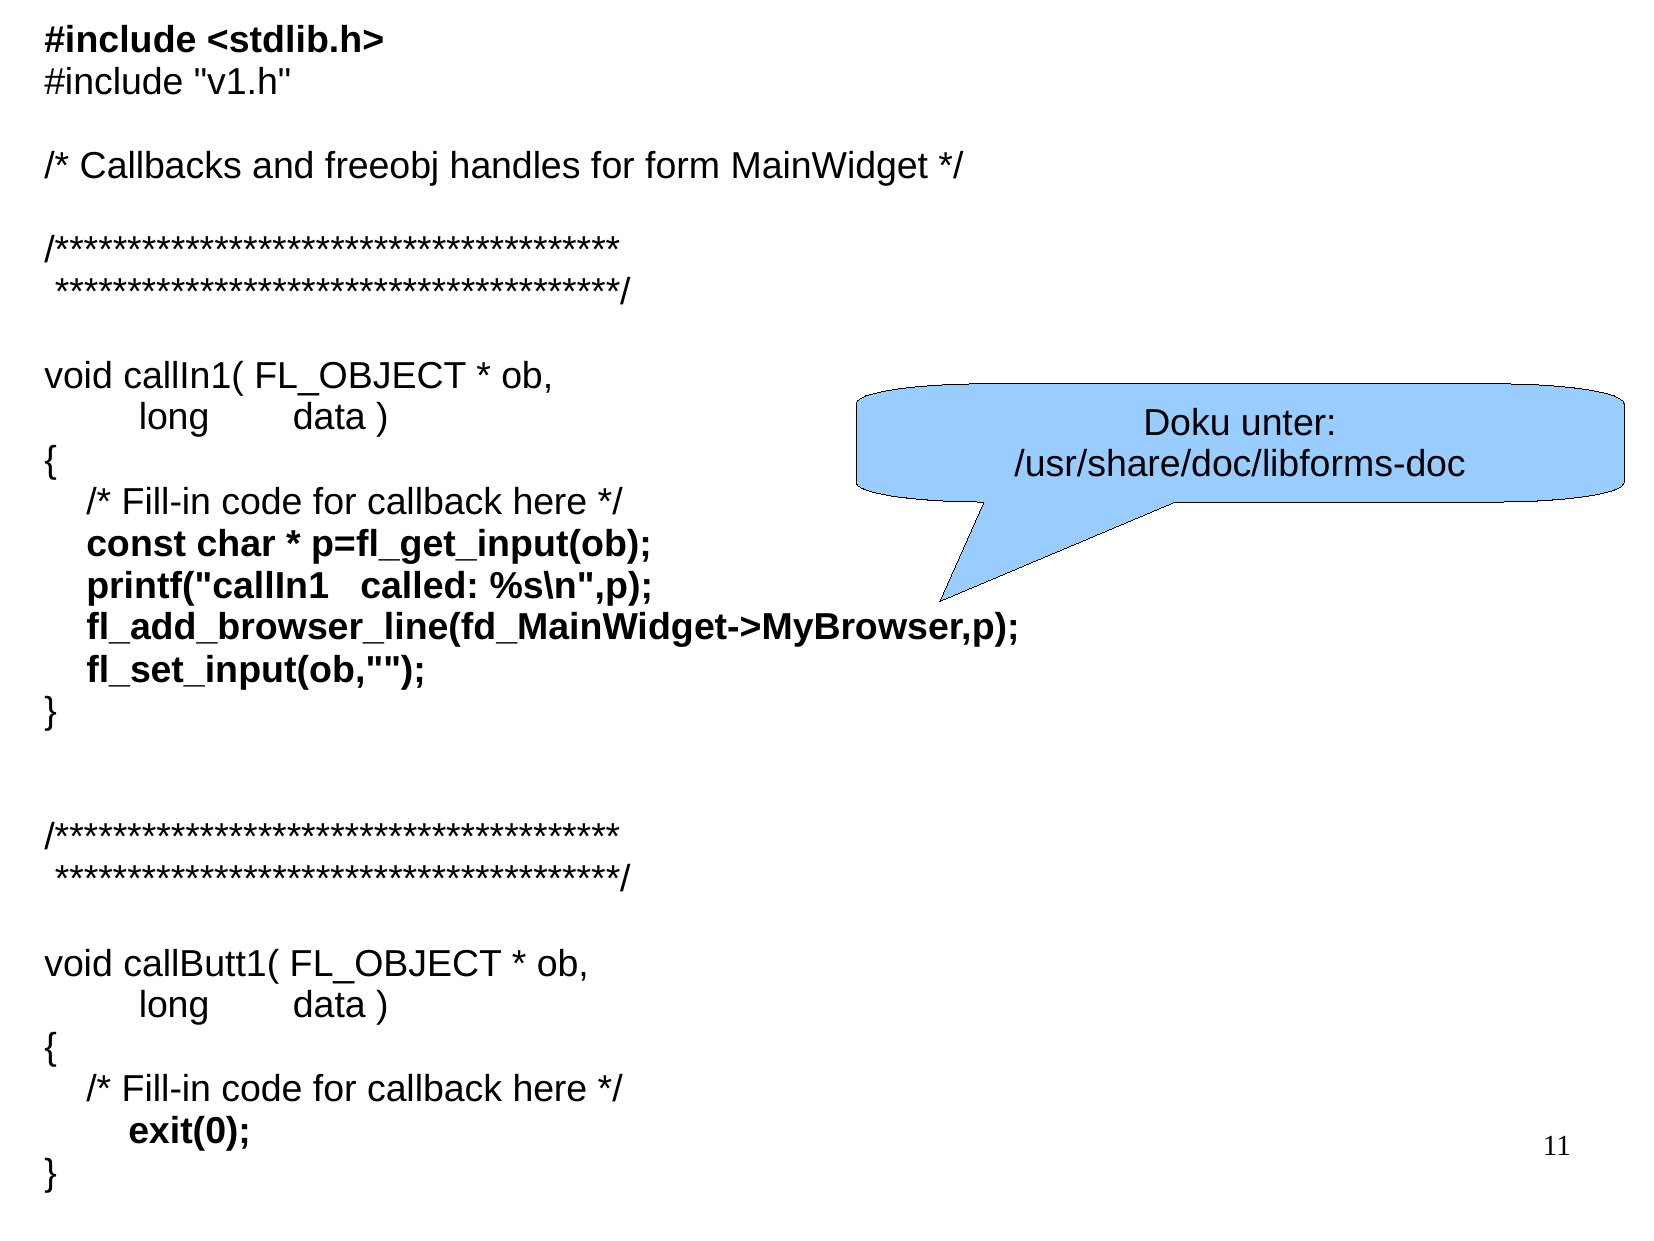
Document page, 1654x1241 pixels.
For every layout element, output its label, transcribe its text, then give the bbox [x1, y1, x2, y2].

text_box #include <stdlib.h> #include "v1.h" /* Callbacks and freeobj handles for form MainWidget */ /*************************************** ***************************************/ void callIn1( FL_OBJECT * ob, long data ) { /* Fill-in code for callback here */ const char * p=fl_get_input(ob); printf("callIn1 called: %s\n",p); fl_add_browser_line(fd_MainWidget->MyBrowser,p); fl_set_input(ob,""); } /*************************************** ***************************************/ void callButt1( FL_OBJECT * ob, long data ) { /* Fill-in code for callback here */ exit(0); } [29, 10, 1625, 1202]
text_box Doku unter: /usr/share/doc/libforms-doc [856, 383, 1625, 602]
